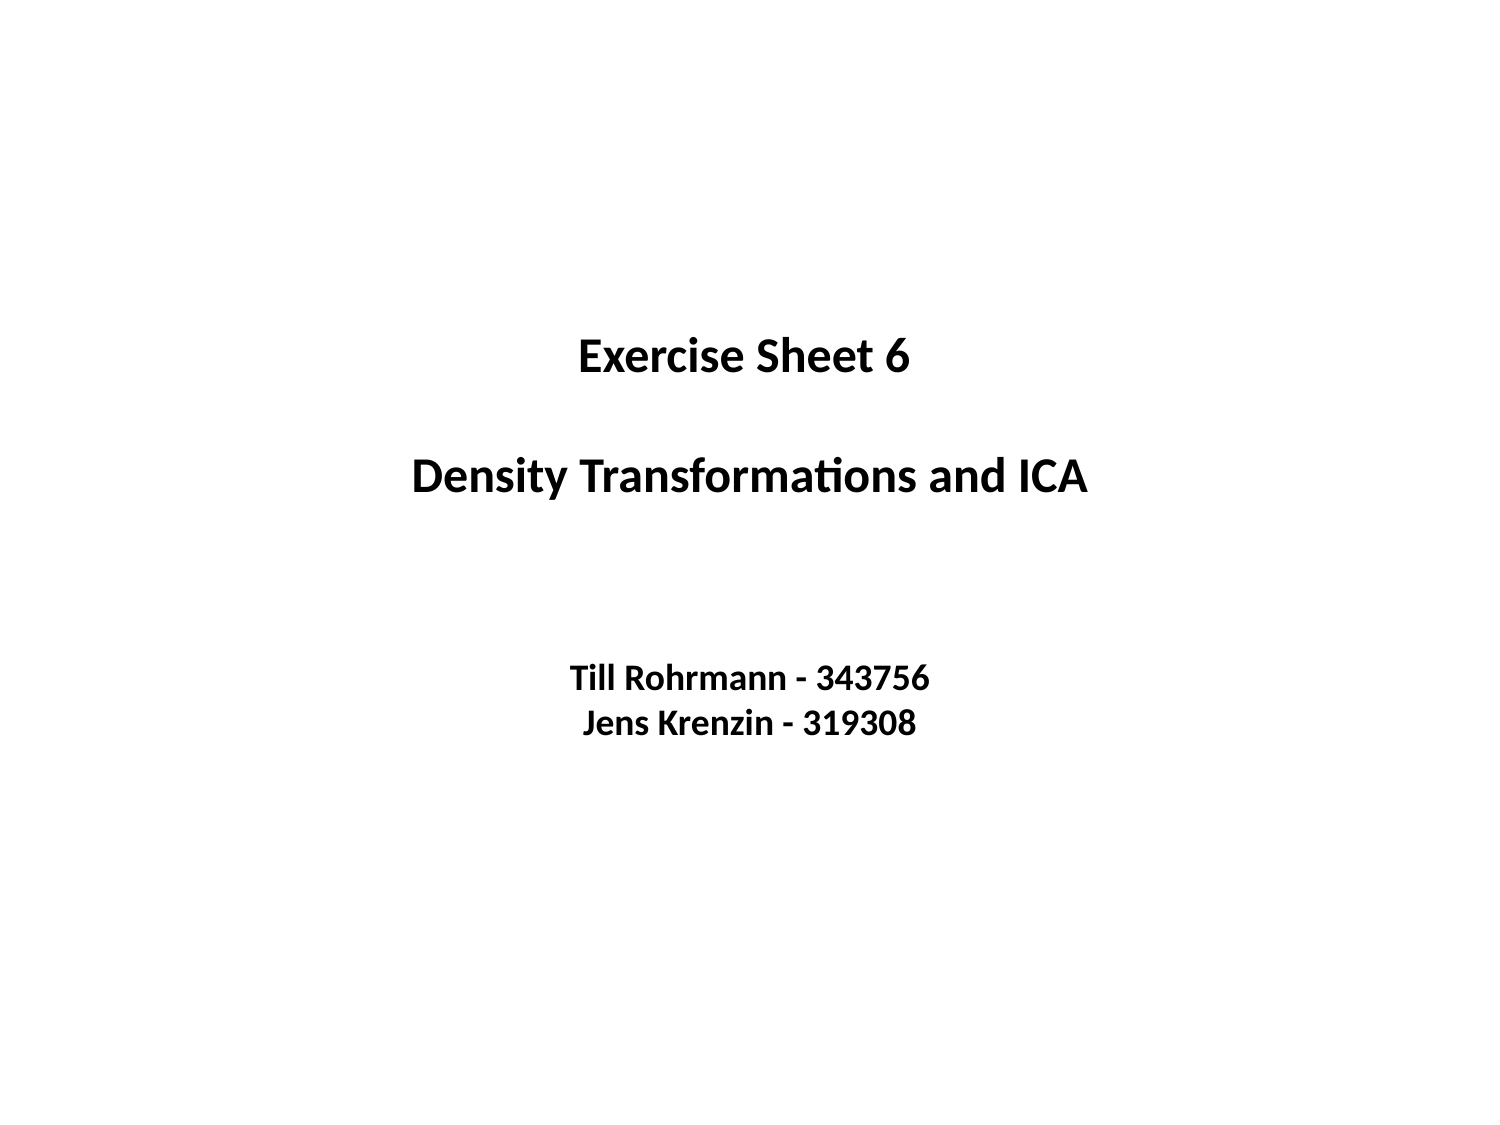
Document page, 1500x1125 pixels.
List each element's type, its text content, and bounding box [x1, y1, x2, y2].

text_box Till Rohrmann - 343756 Jens Krenzin - 319308 [29, 645, 1471, 751]
text_box Exercise Sheet 6 Density Transformations and ICA [0, 314, 1500, 510]
